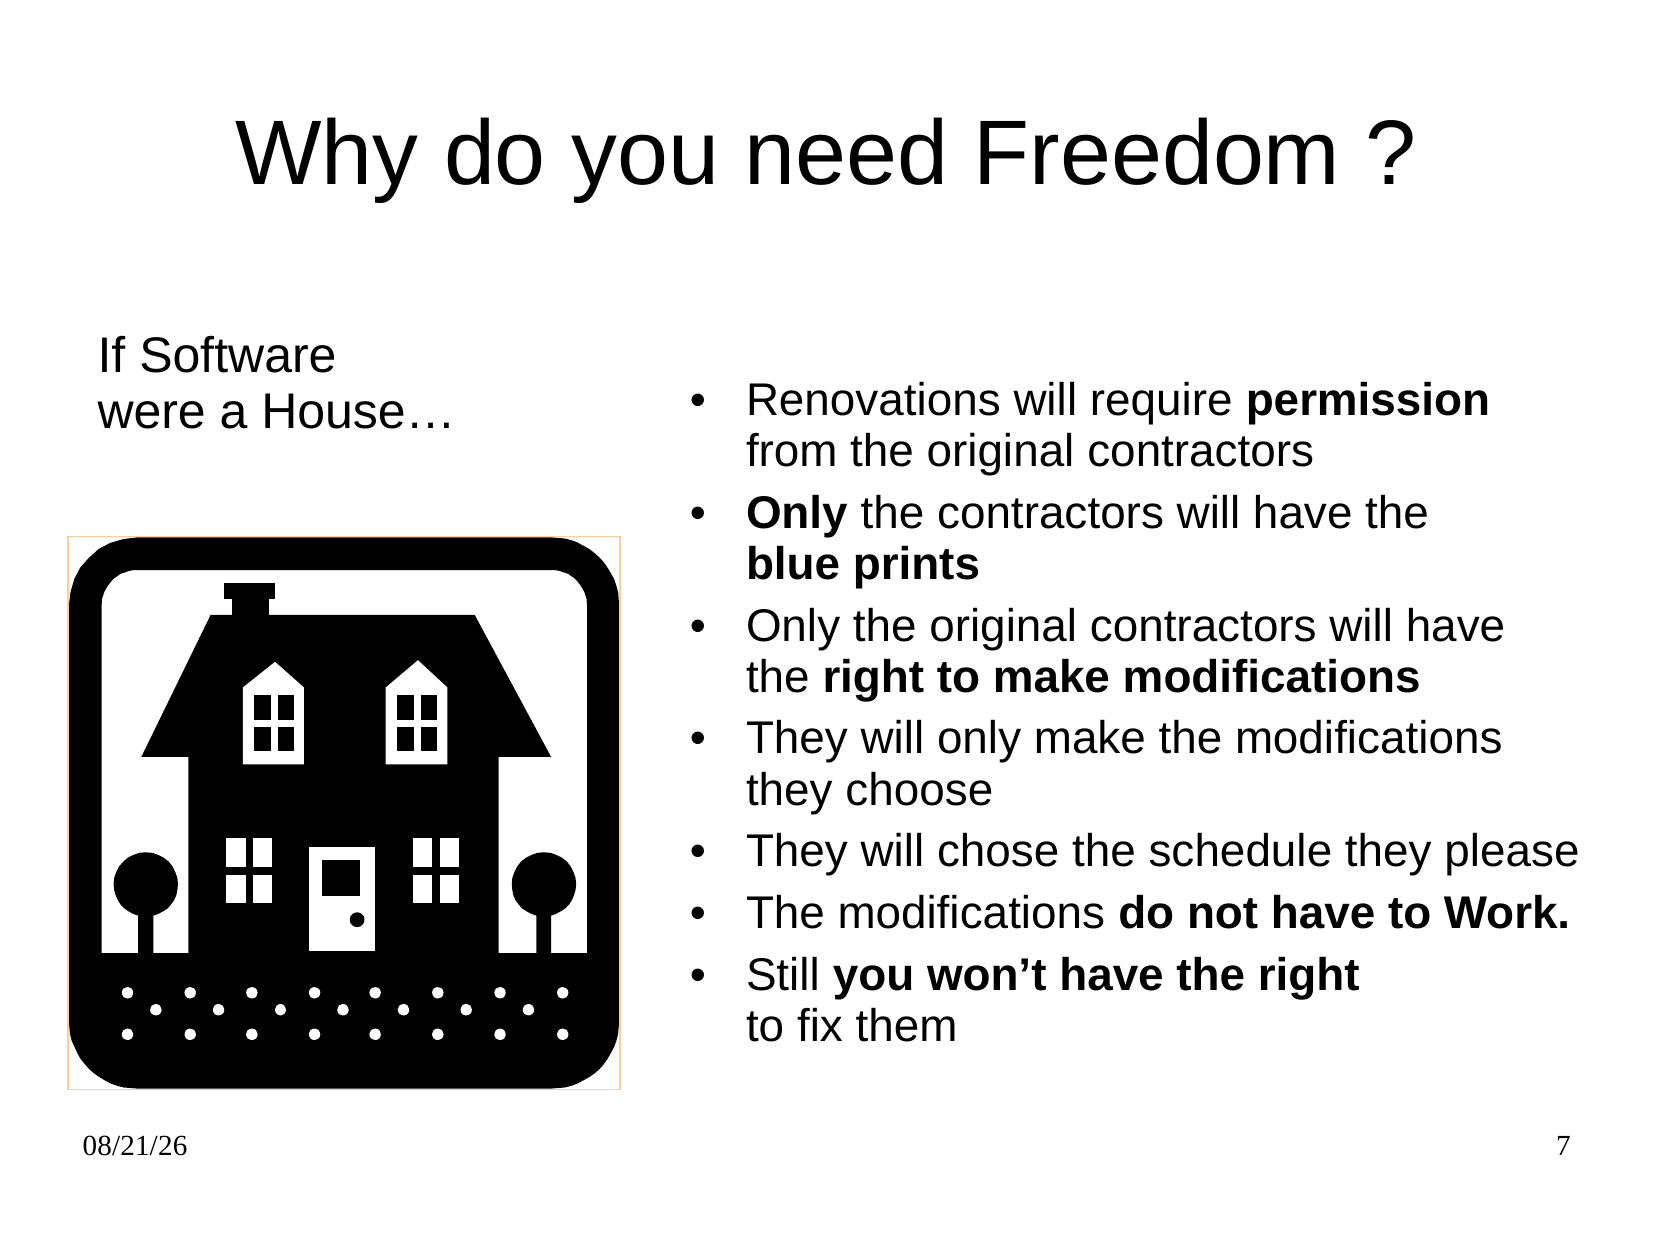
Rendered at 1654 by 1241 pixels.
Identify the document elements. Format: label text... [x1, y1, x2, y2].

picture [68, 537, 620, 1089]
title Why do you need Freedom ? [82, 49, 1571, 257]
text_box If Software were a House… [82, 319, 648, 447]
text_box Renovations will require permission from the original contractors Only the contractors will have the blue prints Only the original contractors will have the right to make modifications They will only make the modifications they choose They will chose the schedule they please The modifications do not have to Work. Still you won’t have the right to fix them [675, 366, 1599, 1102]
